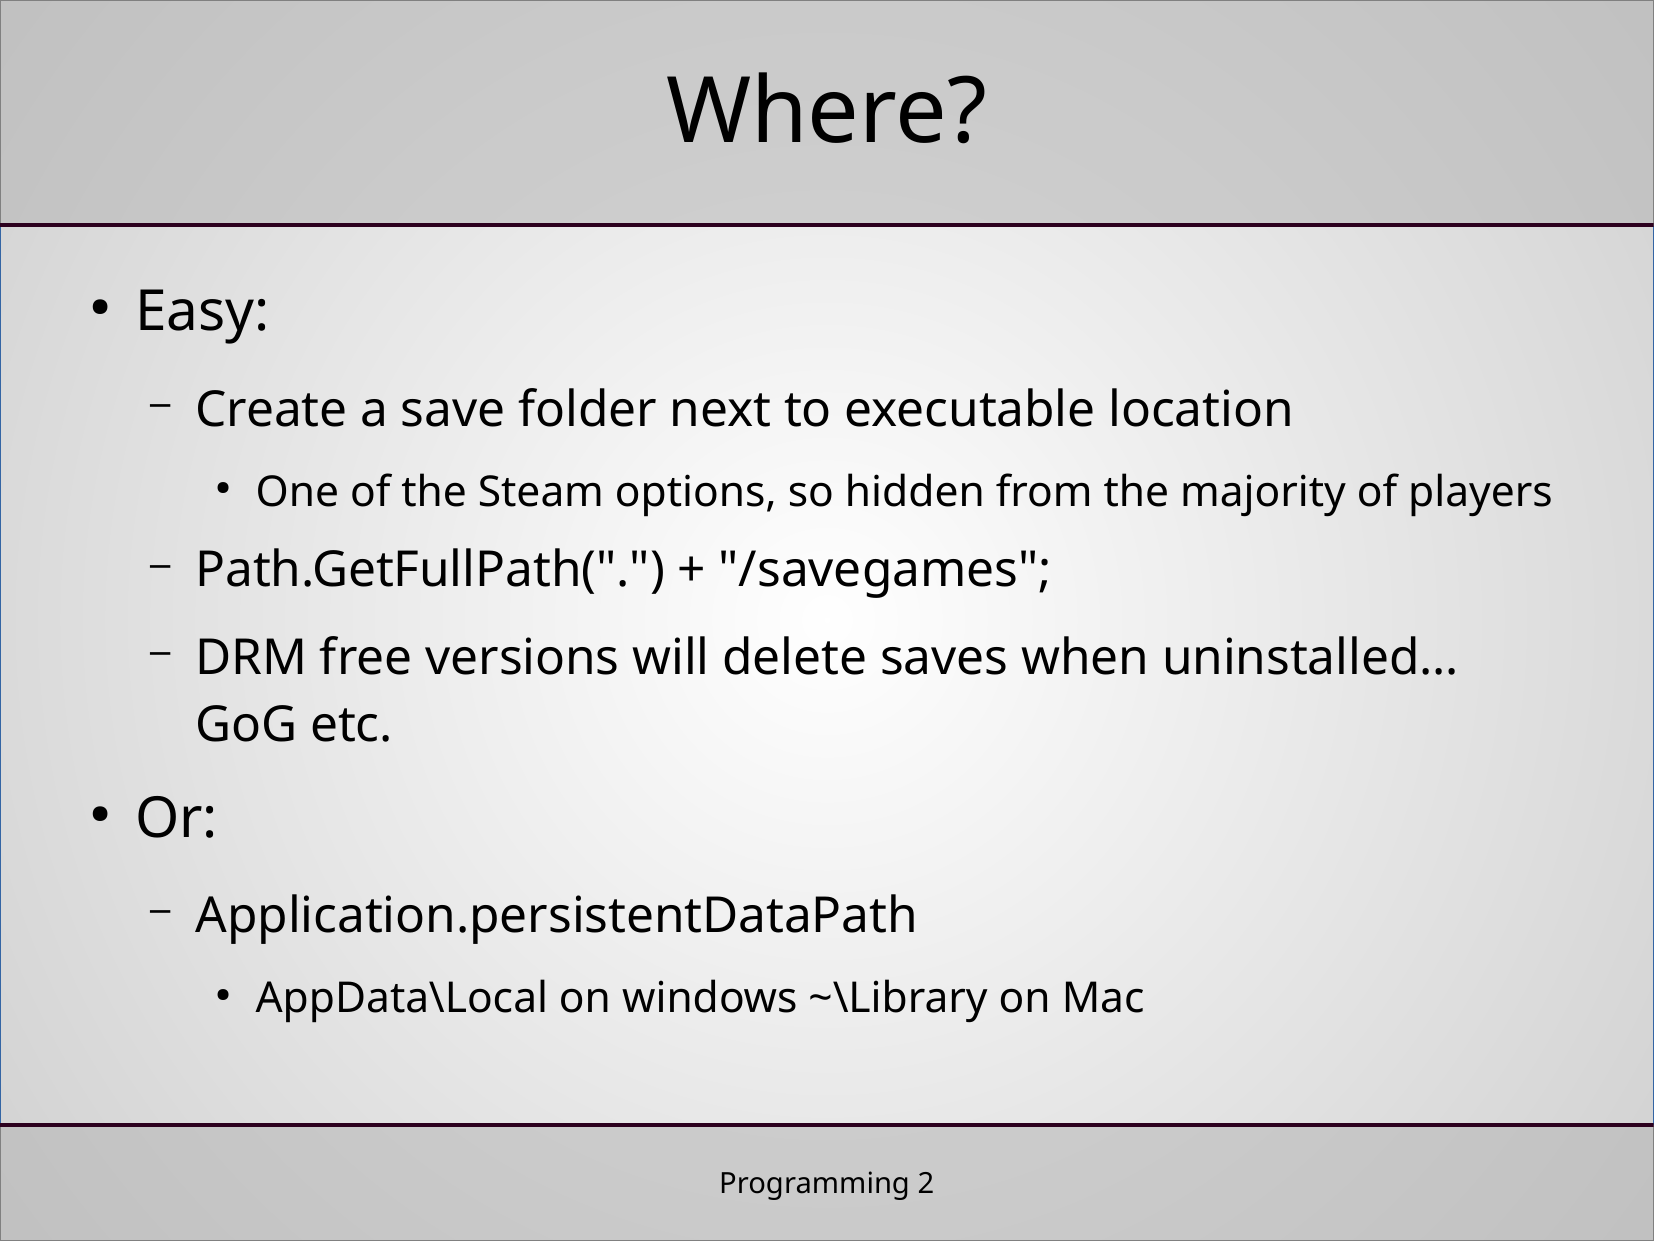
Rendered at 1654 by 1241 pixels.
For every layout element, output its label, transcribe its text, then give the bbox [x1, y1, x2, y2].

title Where? [82, 34, 1571, 181]
list Easy: Create a save folder next to executable location One of the Steam options, so hidden from the majority of players Path.GetFullPath(".") + "/savegames"; DRM free versions will delete saves when uninstalled… GoG etc. Or: Application.persistentDataPath AppData\Local on windows ~\Library on Mac [75, 270, 1571, 1075]
